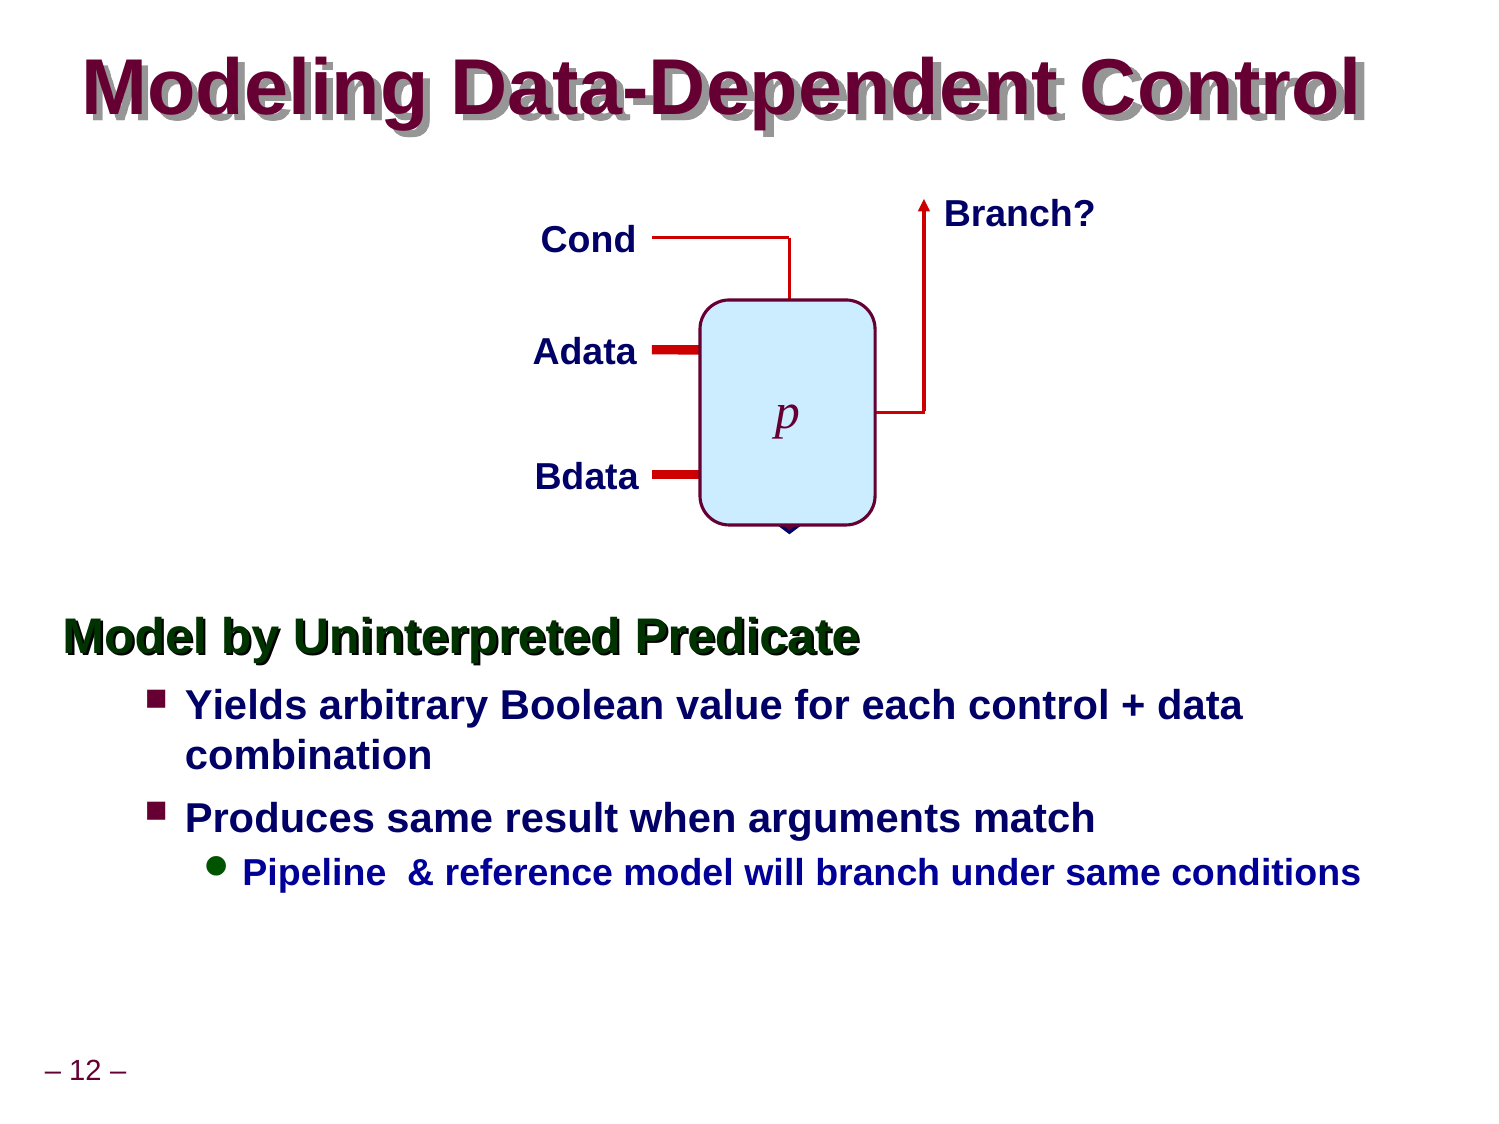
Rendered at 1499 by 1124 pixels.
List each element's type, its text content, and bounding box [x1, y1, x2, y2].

list Model by Uninterpreted Predicate Yields arbitrary Boolean value for each control + data combination Produces same result when arguments match Pipeline & reference model will branch under same conditions [47, 600, 1409, 1056]
text_box Cond [533, 212, 645, 269]
title Modeling Data-Dependent Control [66, 40, 1495, 169]
text_box Branch? [936, 186, 1104, 243]
text_box p [699, 299, 876, 526]
text_box Adata [524, 324, 644, 381]
text_box Bdata [526, 449, 646, 506]
